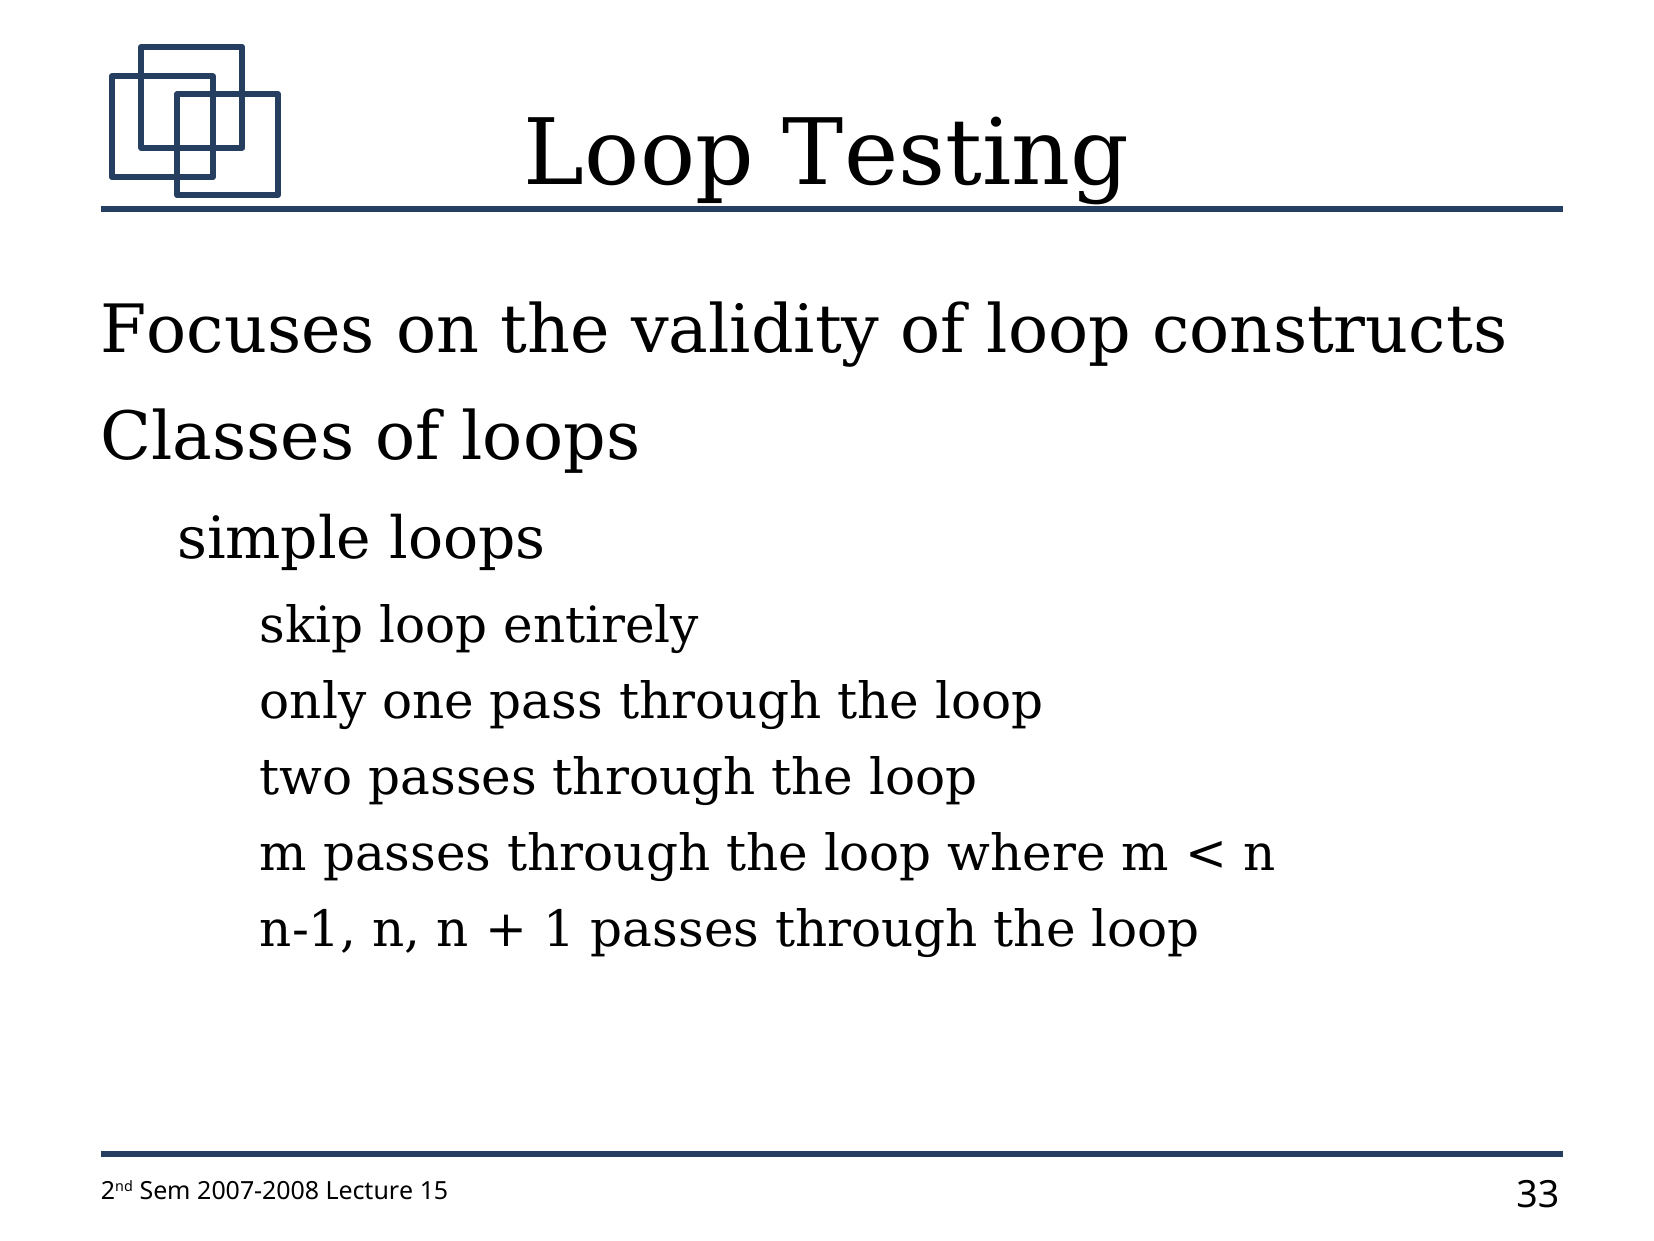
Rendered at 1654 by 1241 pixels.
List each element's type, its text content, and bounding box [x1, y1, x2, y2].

list Focuses on the validity of loop constructs Classes of loops simple loops skip loop entirely only one pass through the loop two passes through the loop m passes through the loop where m < n n-1, n, n + 1 passes through the loop [82, 290, 1571, 1109]
title Loop Testing [82, 49, 1571, 257]
